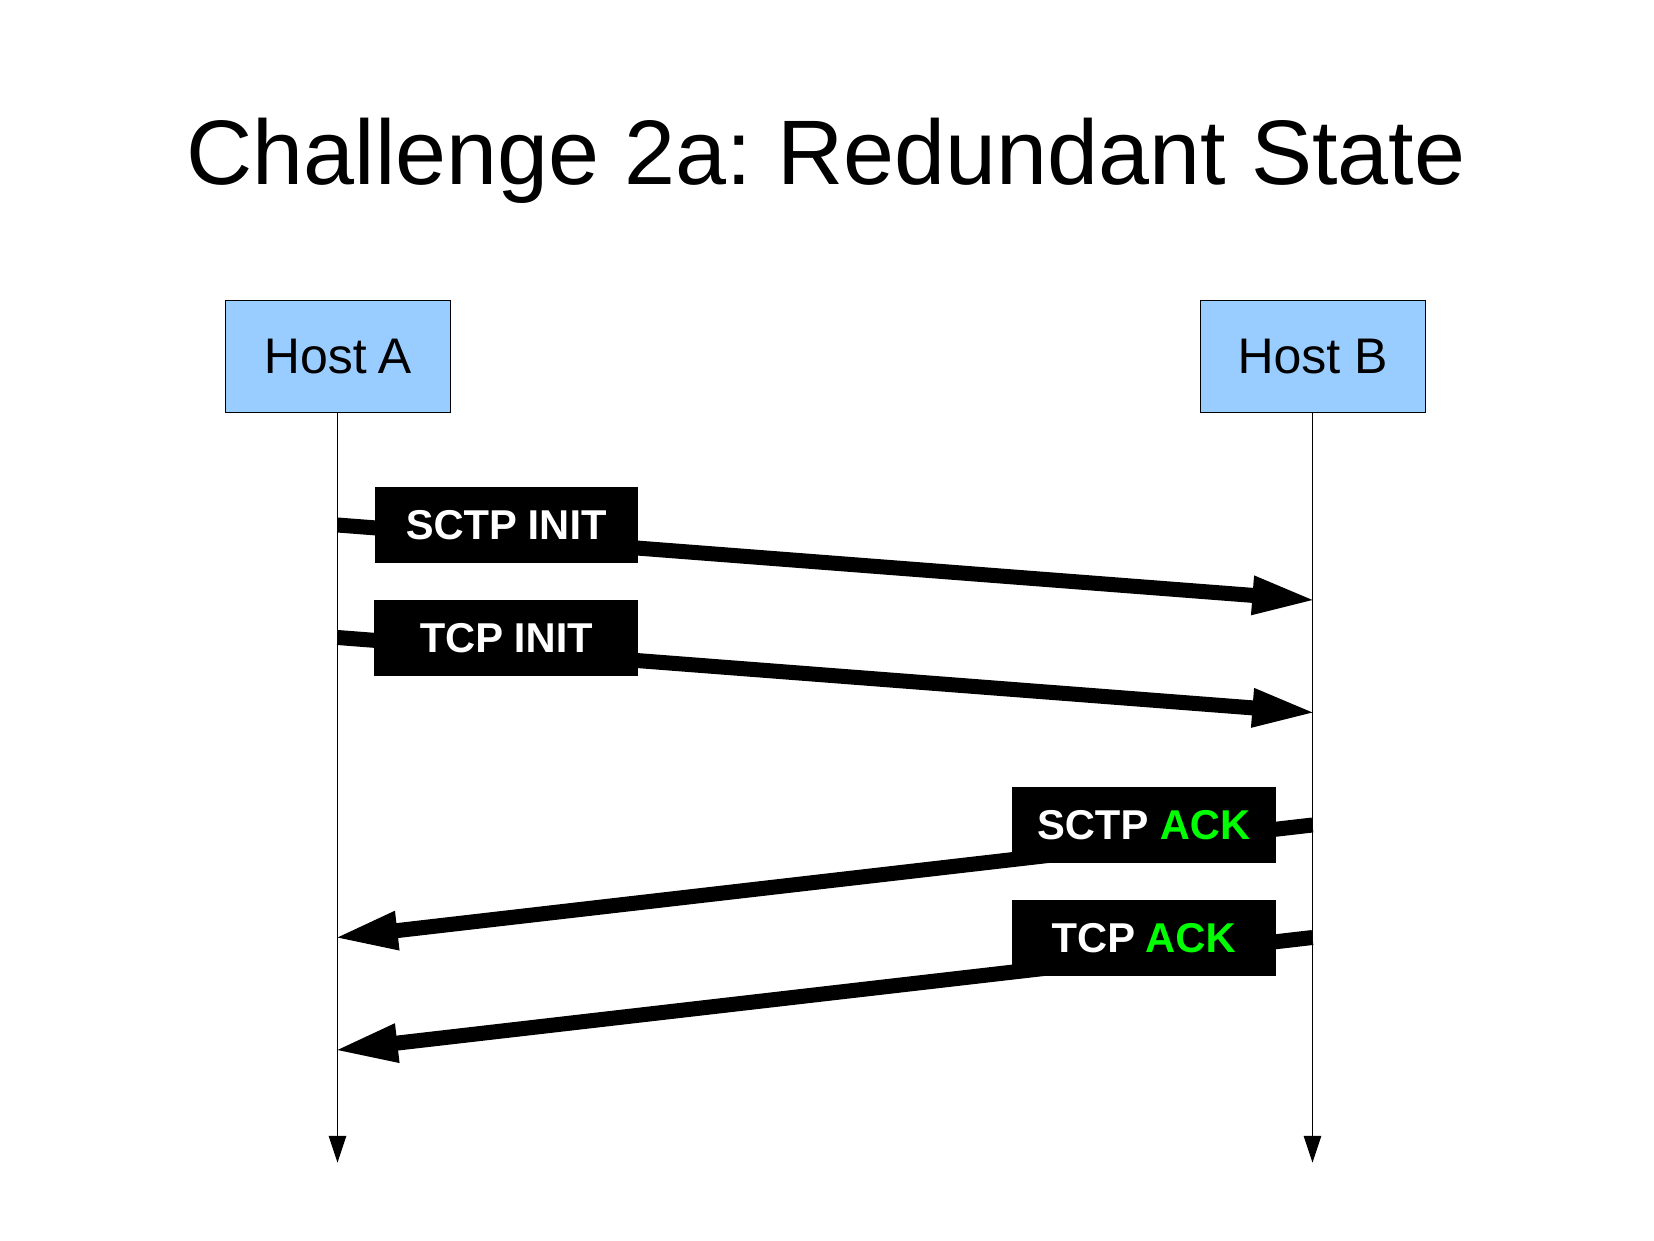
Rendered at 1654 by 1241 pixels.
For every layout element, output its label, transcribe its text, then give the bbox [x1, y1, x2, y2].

text_box SCTP INIT [375, 487, 638, 563]
text_box Host B [1200, 300, 1426, 413]
title Challenge 2a: Redundant State [82, 49, 1571, 257]
text_box SCTP ACK [1012, 787, 1276, 863]
text_box Host A [225, 300, 451, 413]
text_box TCP ACK [1012, 900, 1276, 976]
text_box TCP INIT [374, 600, 638, 676]
